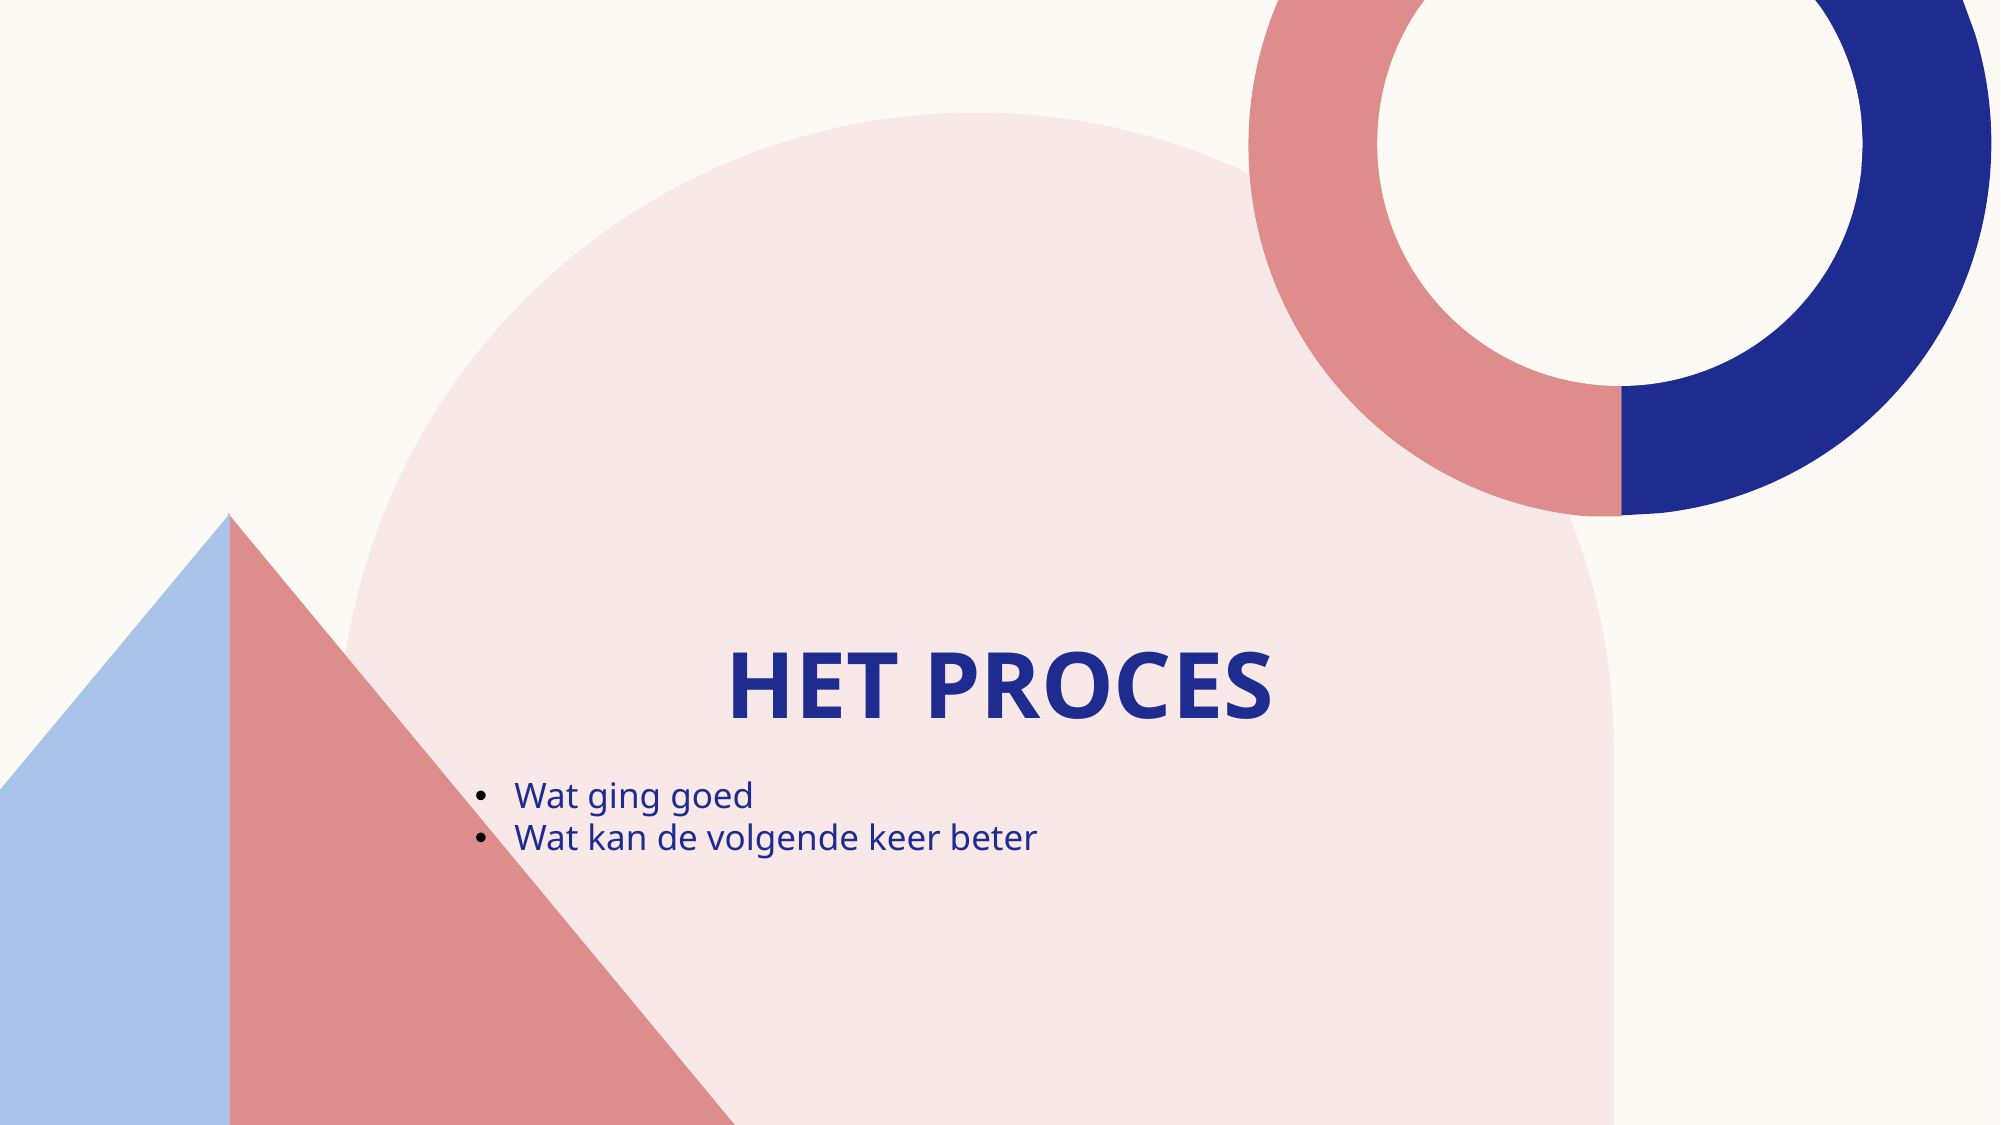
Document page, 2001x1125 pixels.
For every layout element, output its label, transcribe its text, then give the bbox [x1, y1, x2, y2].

list Wat ging goed Wat kan de volgende keer beter [474, 612, 1525, 1031]
title Het proces [450, 421, 1501, 548]
